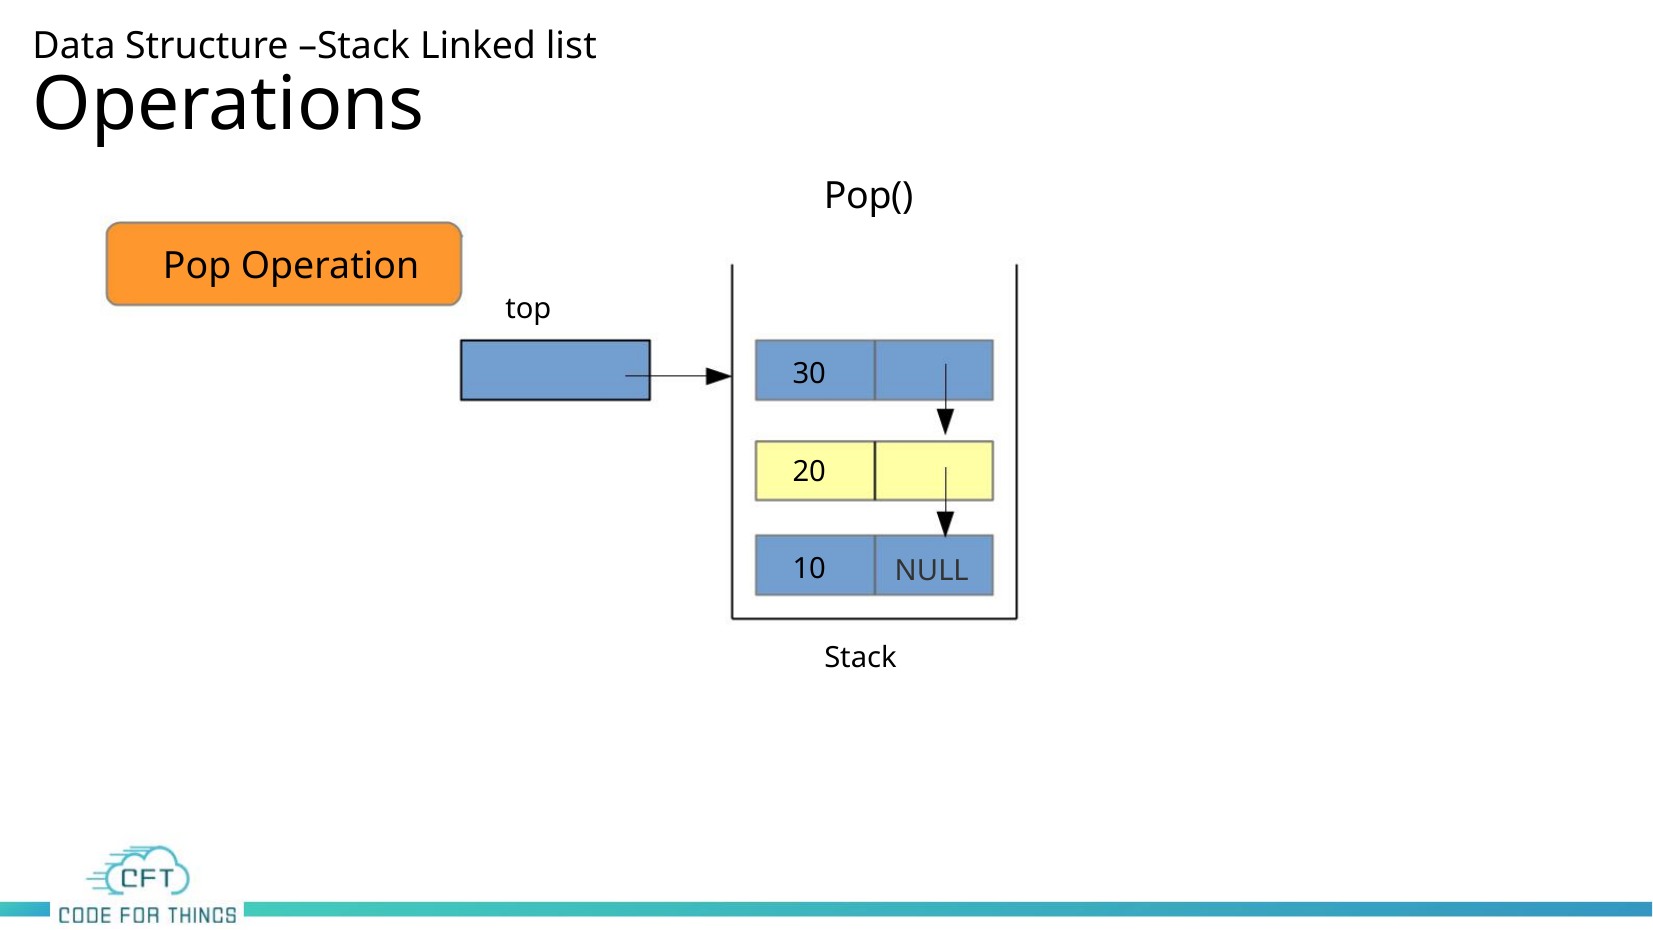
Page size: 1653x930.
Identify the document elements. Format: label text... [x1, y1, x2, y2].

text_box Pop() [823, 171, 948, 216]
text_box 30 [792, 355, 855, 390]
text_box top [538, 304, 547, 316]
text_box 20 10 [813, 559, 822, 576]
text_box Data Structure –Stack Linked list Operations [32, 22, 669, 145]
text_box [0, 0, 1653, 930]
text_box top [505, 290, 579, 325]
text_box NULL Stack [824, 552, 996, 674]
text_box Pop() [874, 190, 886, 206]
text_box 20 10 [792, 453, 855, 585]
text_box Pop Operation [162, 243, 430, 286]
